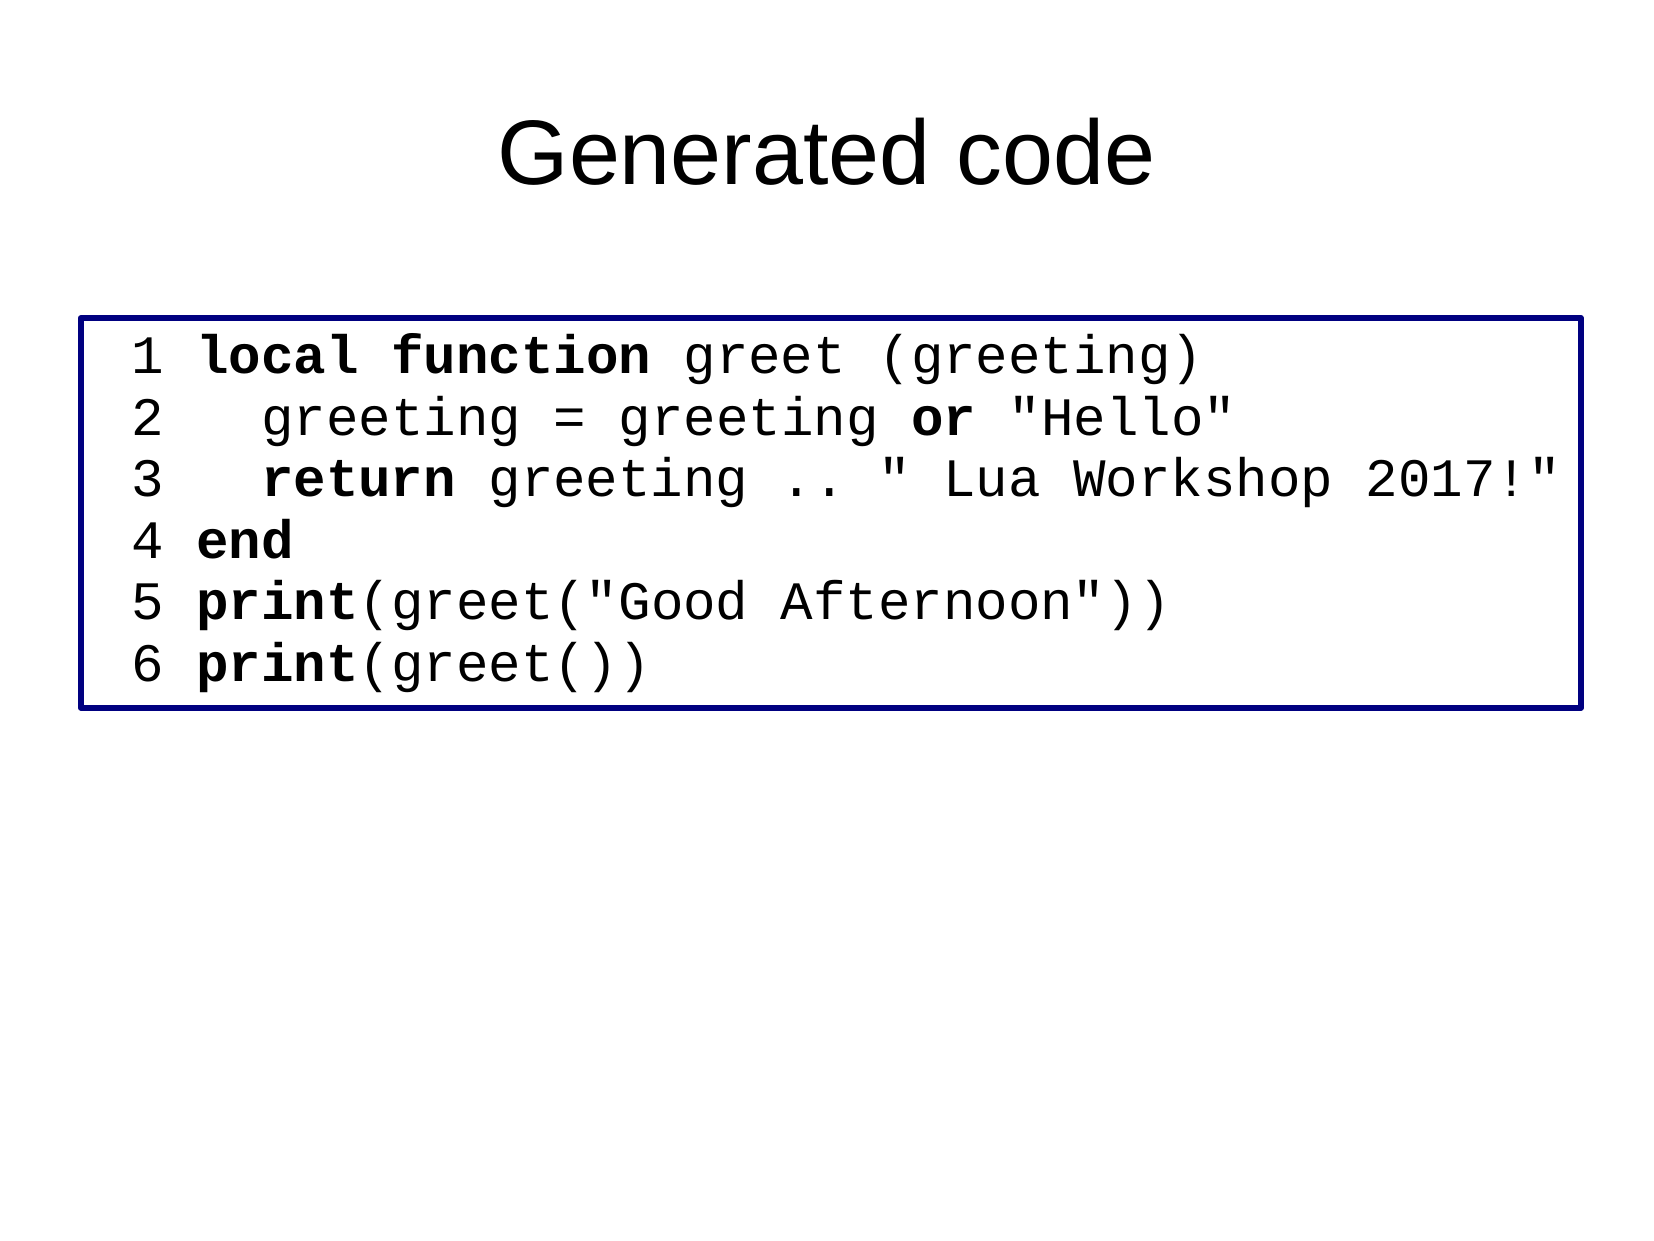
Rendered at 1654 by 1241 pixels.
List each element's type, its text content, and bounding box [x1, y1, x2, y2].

text_box 1 local function greet (greeting) 2 greeting = greeting or "Hello" 3 return greeting .. " Lua Workshop 2017!" 4 end 5 print(greet("Good Afternoon")) 6 print(greet()) [80, 318, 1581, 676]
title Generated code [82, 49, 1571, 257]
